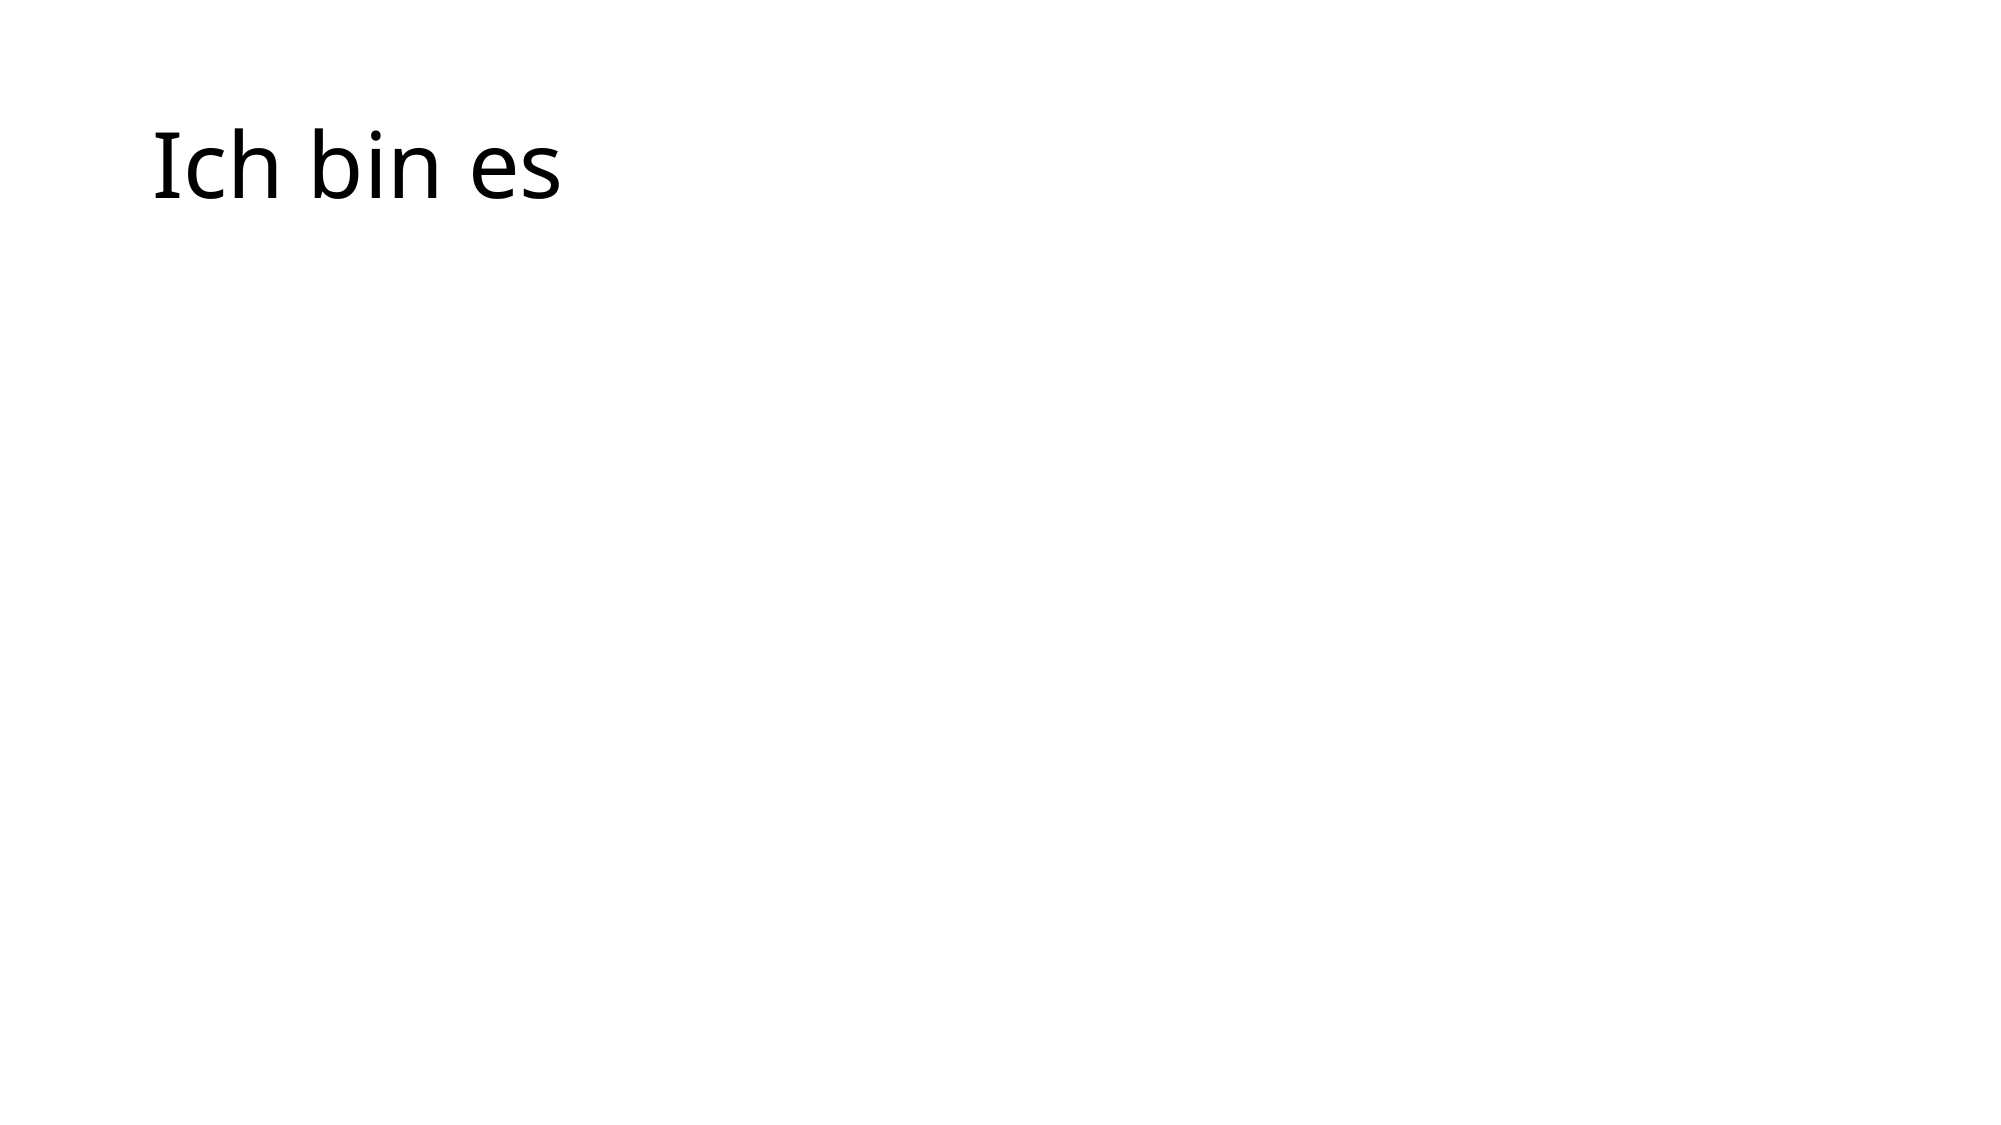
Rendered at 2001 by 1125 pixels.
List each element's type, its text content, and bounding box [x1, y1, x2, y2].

title Ich bin es [137, 59, 1863, 278]
